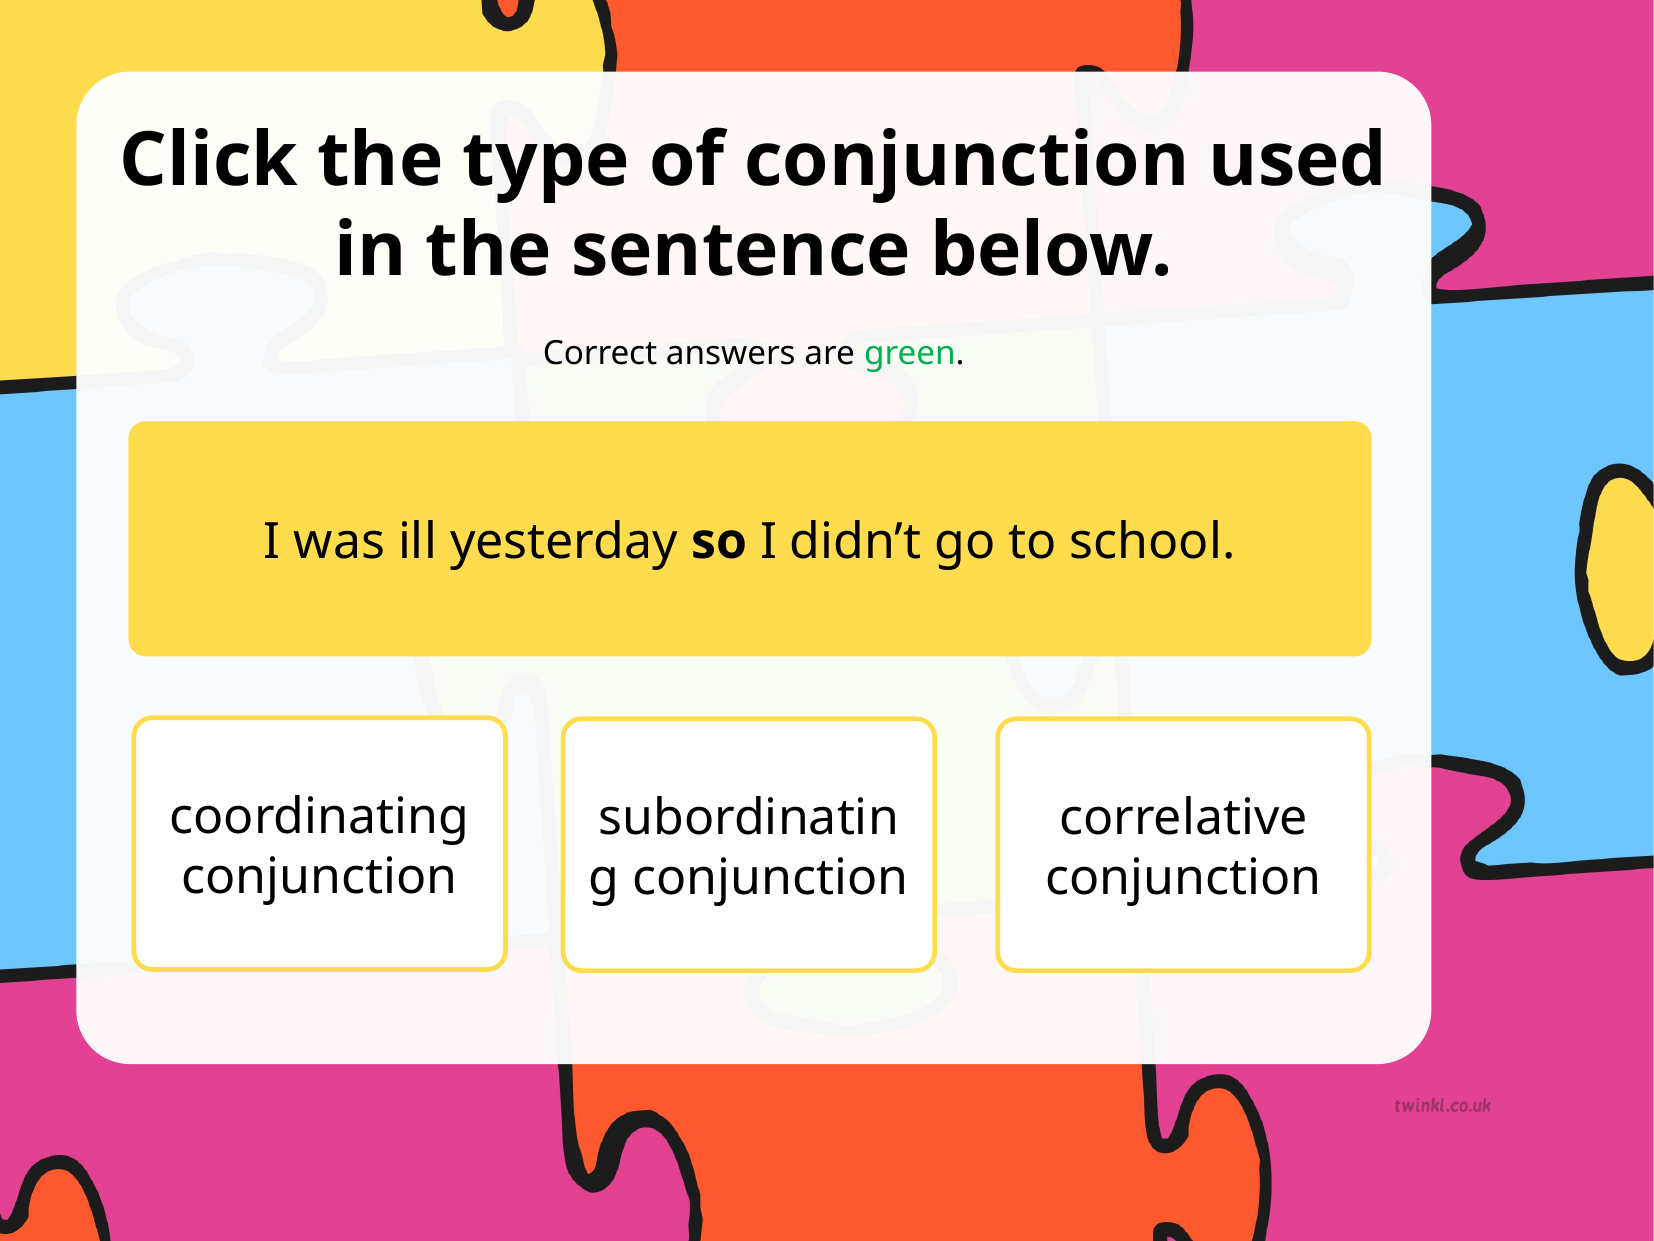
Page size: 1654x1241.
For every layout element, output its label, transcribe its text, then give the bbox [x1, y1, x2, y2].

text_box coordinating conjunction [133, 717, 506, 970]
picture [0, 0, 1654, 1241]
text_box I was ill yesterday so I didn’t go to school. [128, 421, 1372, 657]
text_box Click the type of conjunction used in the sentence below. Correct answers are green. [76, 71, 1432, 1065]
text_box correlative conjunction [997, 718, 1370, 971]
text_box subordinating conjunction [563, 718, 935, 971]
